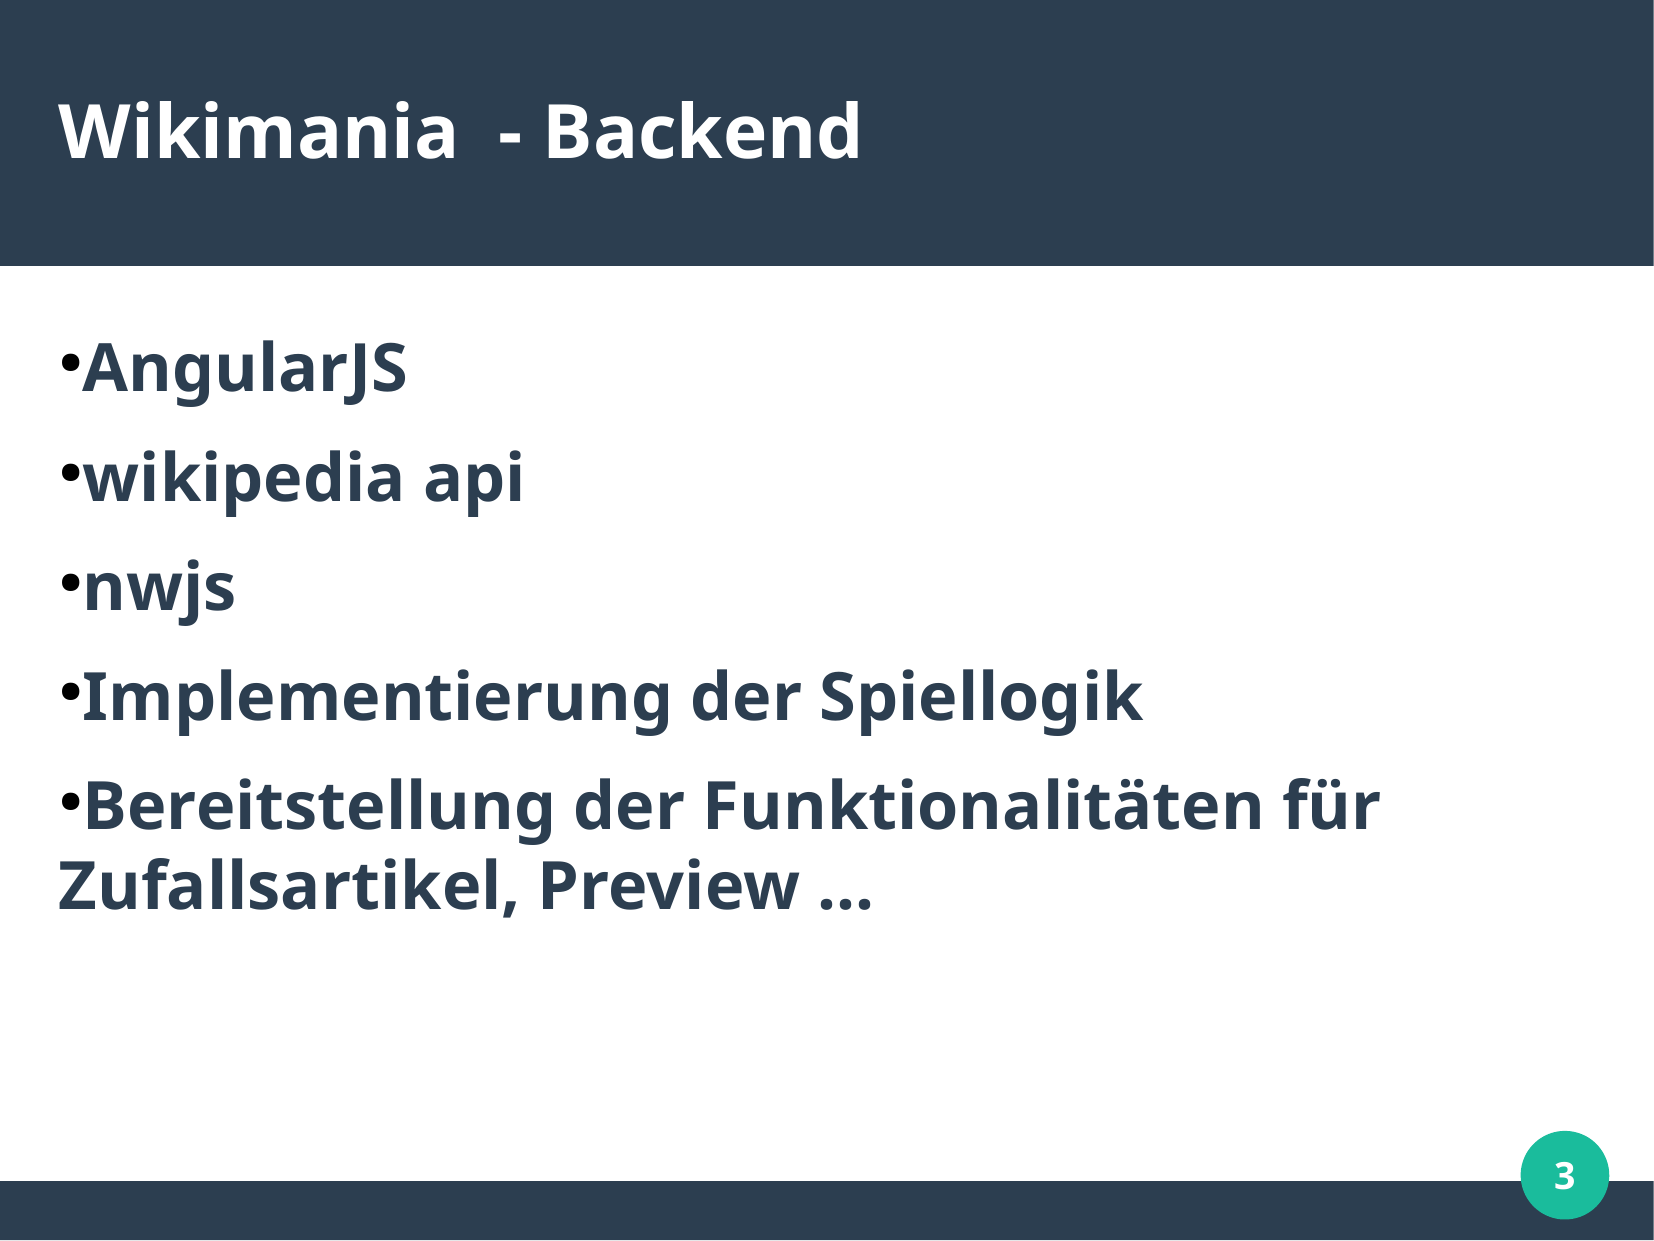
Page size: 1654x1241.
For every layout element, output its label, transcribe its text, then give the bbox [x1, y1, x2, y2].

list AngularJS wikipedia api nwjs Implementierung der Spiellogik Bereitstellung der Funktionalitäten für Zufallsartikel, Preview … [59, 324, 1595, 1152]
text_box <Foliennummer> [1505, 1118, 1625, 1237]
title Wikimania - Backend [59, 49, 1595, 207]
